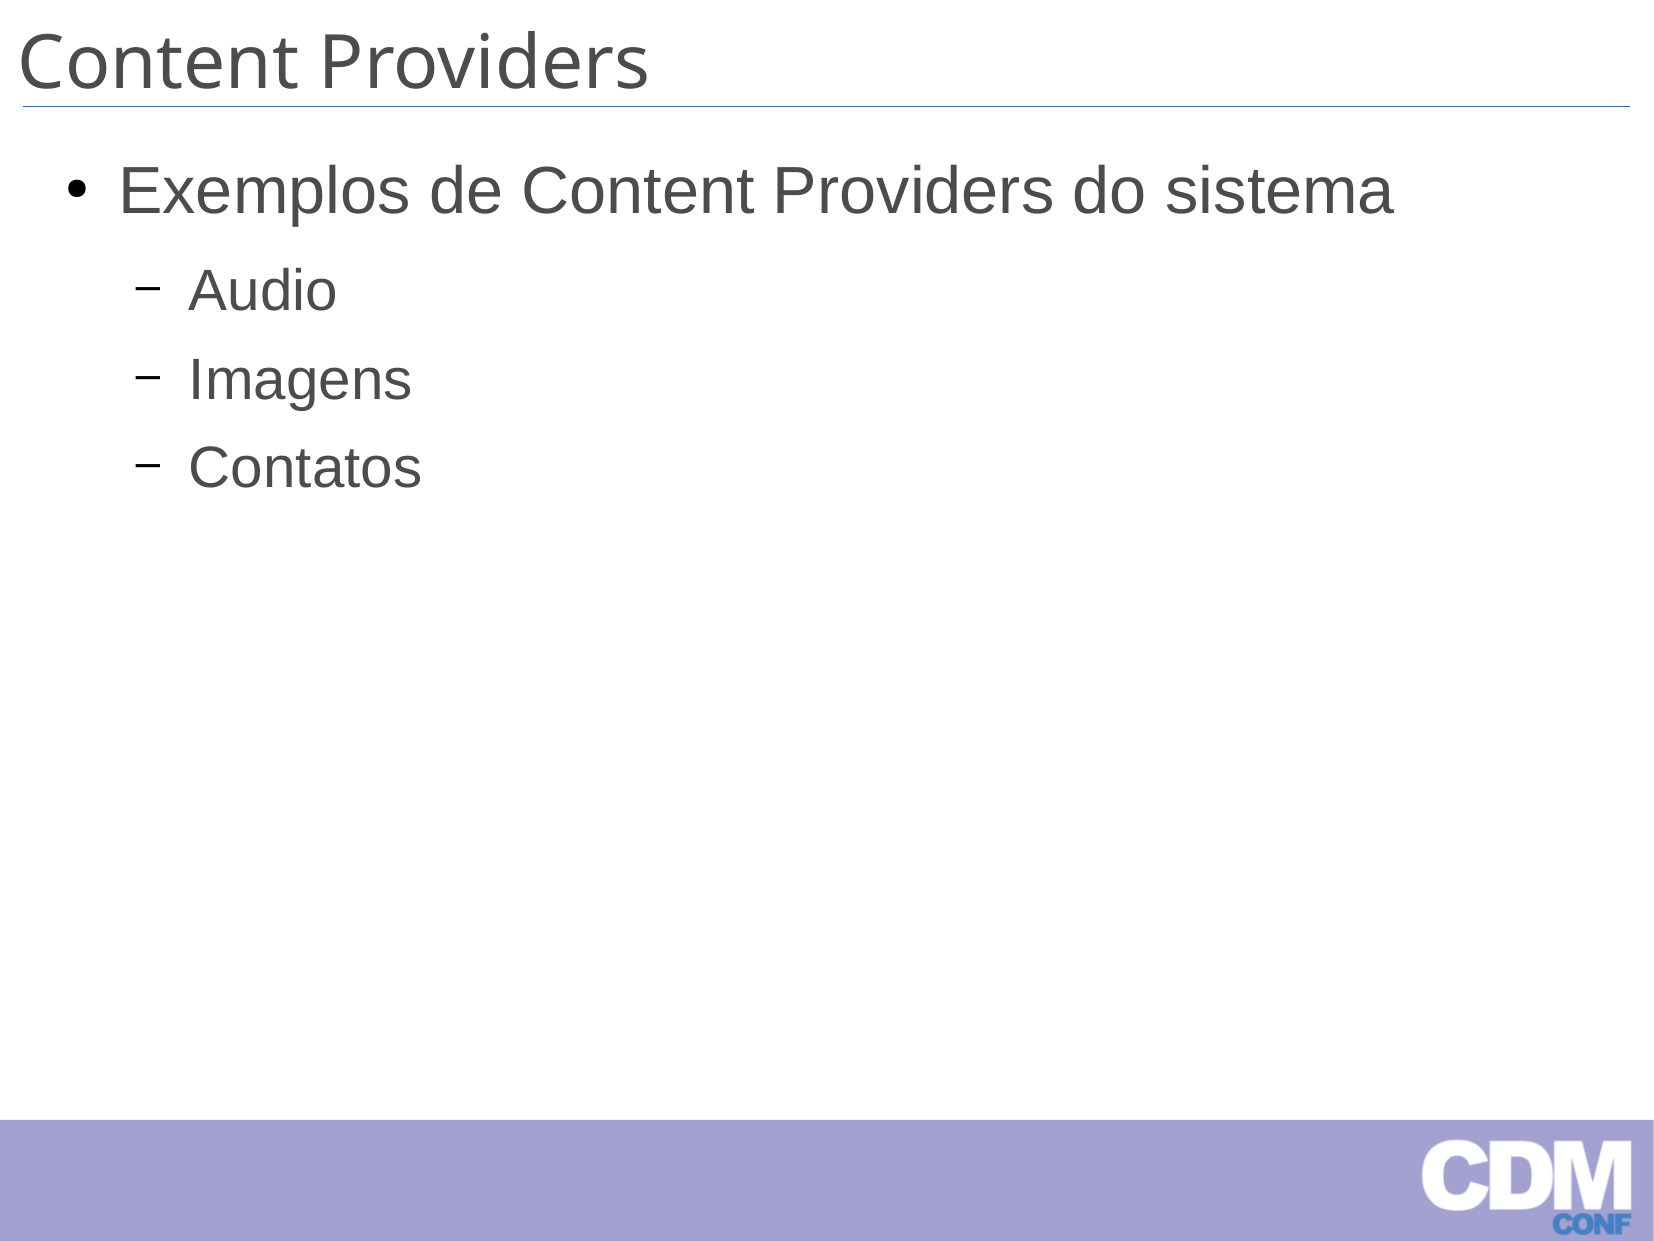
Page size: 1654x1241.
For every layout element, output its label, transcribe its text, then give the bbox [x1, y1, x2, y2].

picture [0, 0, 1654, 1241]
title Content Providers [17, 15, 1607, 103]
list Exemplos de Content Providers do sistema Audio Imagens Contatos [47, 153, 1607, 873]
